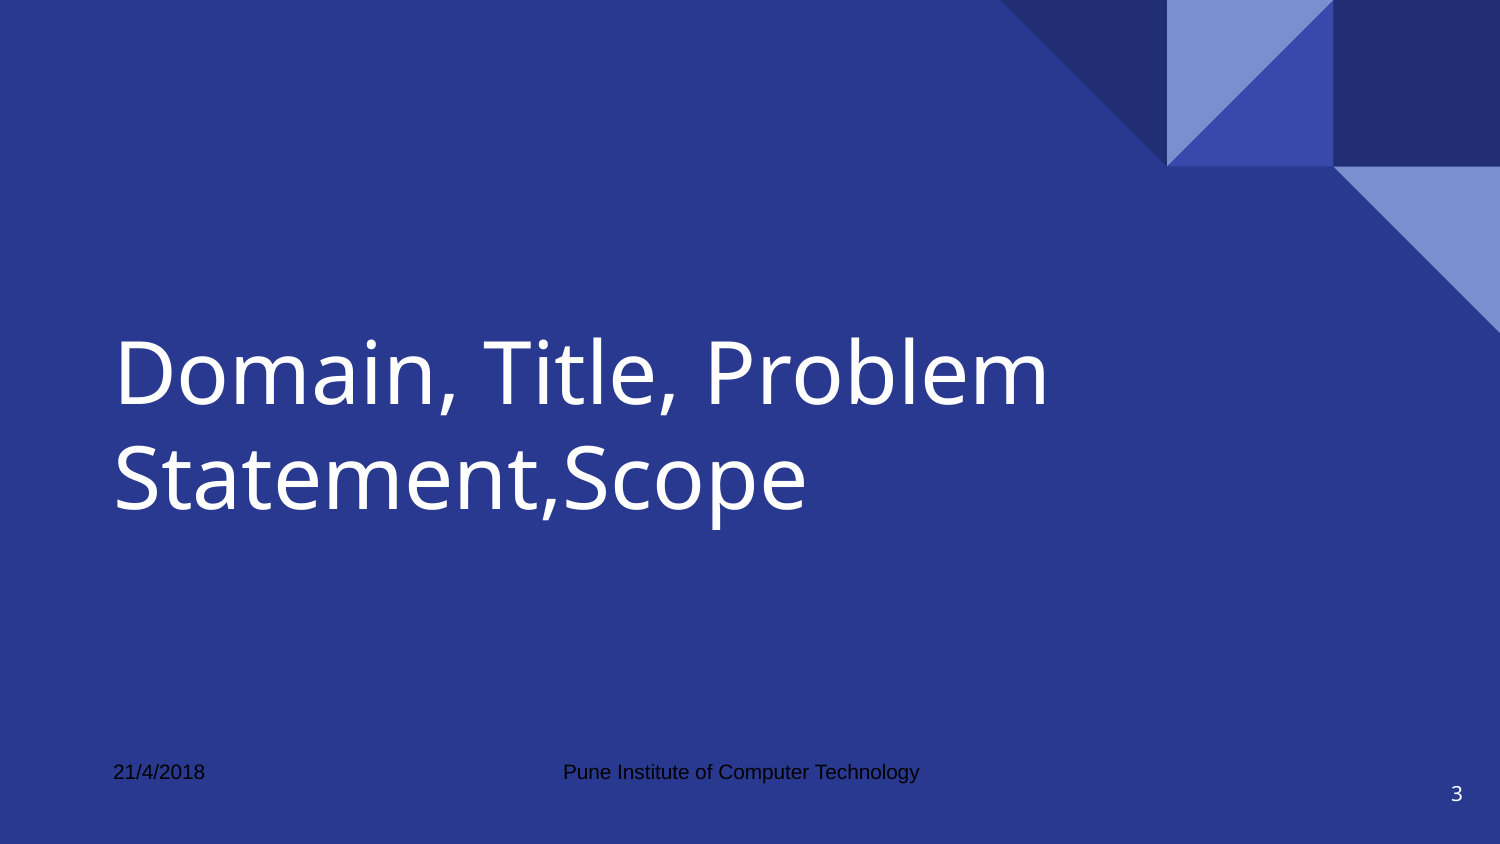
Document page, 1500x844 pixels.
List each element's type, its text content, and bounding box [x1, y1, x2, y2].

slide_number <number> [1387, 762, 1478, 828]
title Domain, Title, Problem Statement,Scope [98, 353, 1447, 491]
